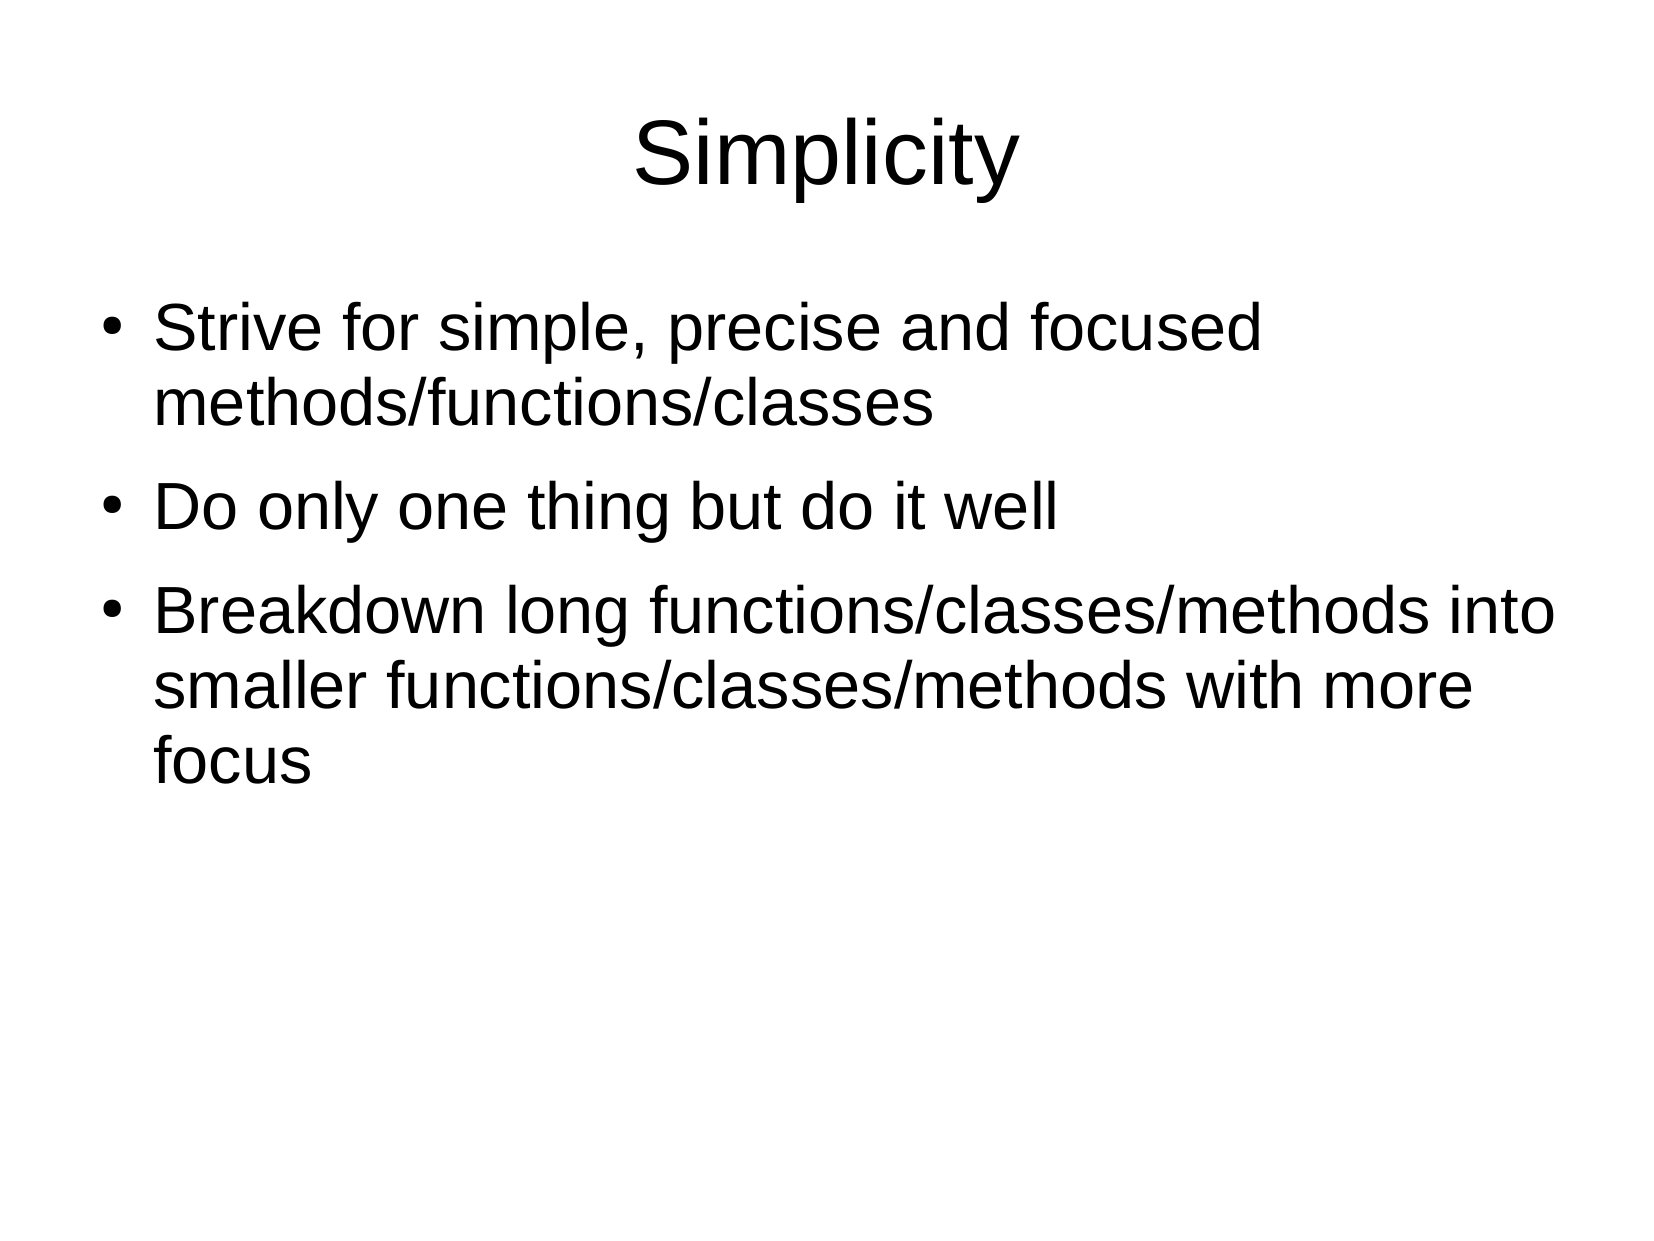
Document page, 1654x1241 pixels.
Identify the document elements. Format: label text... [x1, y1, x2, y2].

title Simplicity [82, 49, 1571, 257]
list Strive for simple, precise and focused methods/functions/classes Do only one thing but do it well Breakdown long functions/classes/methods into smaller functions/classes/methods with more focus [82, 290, 1571, 1010]
